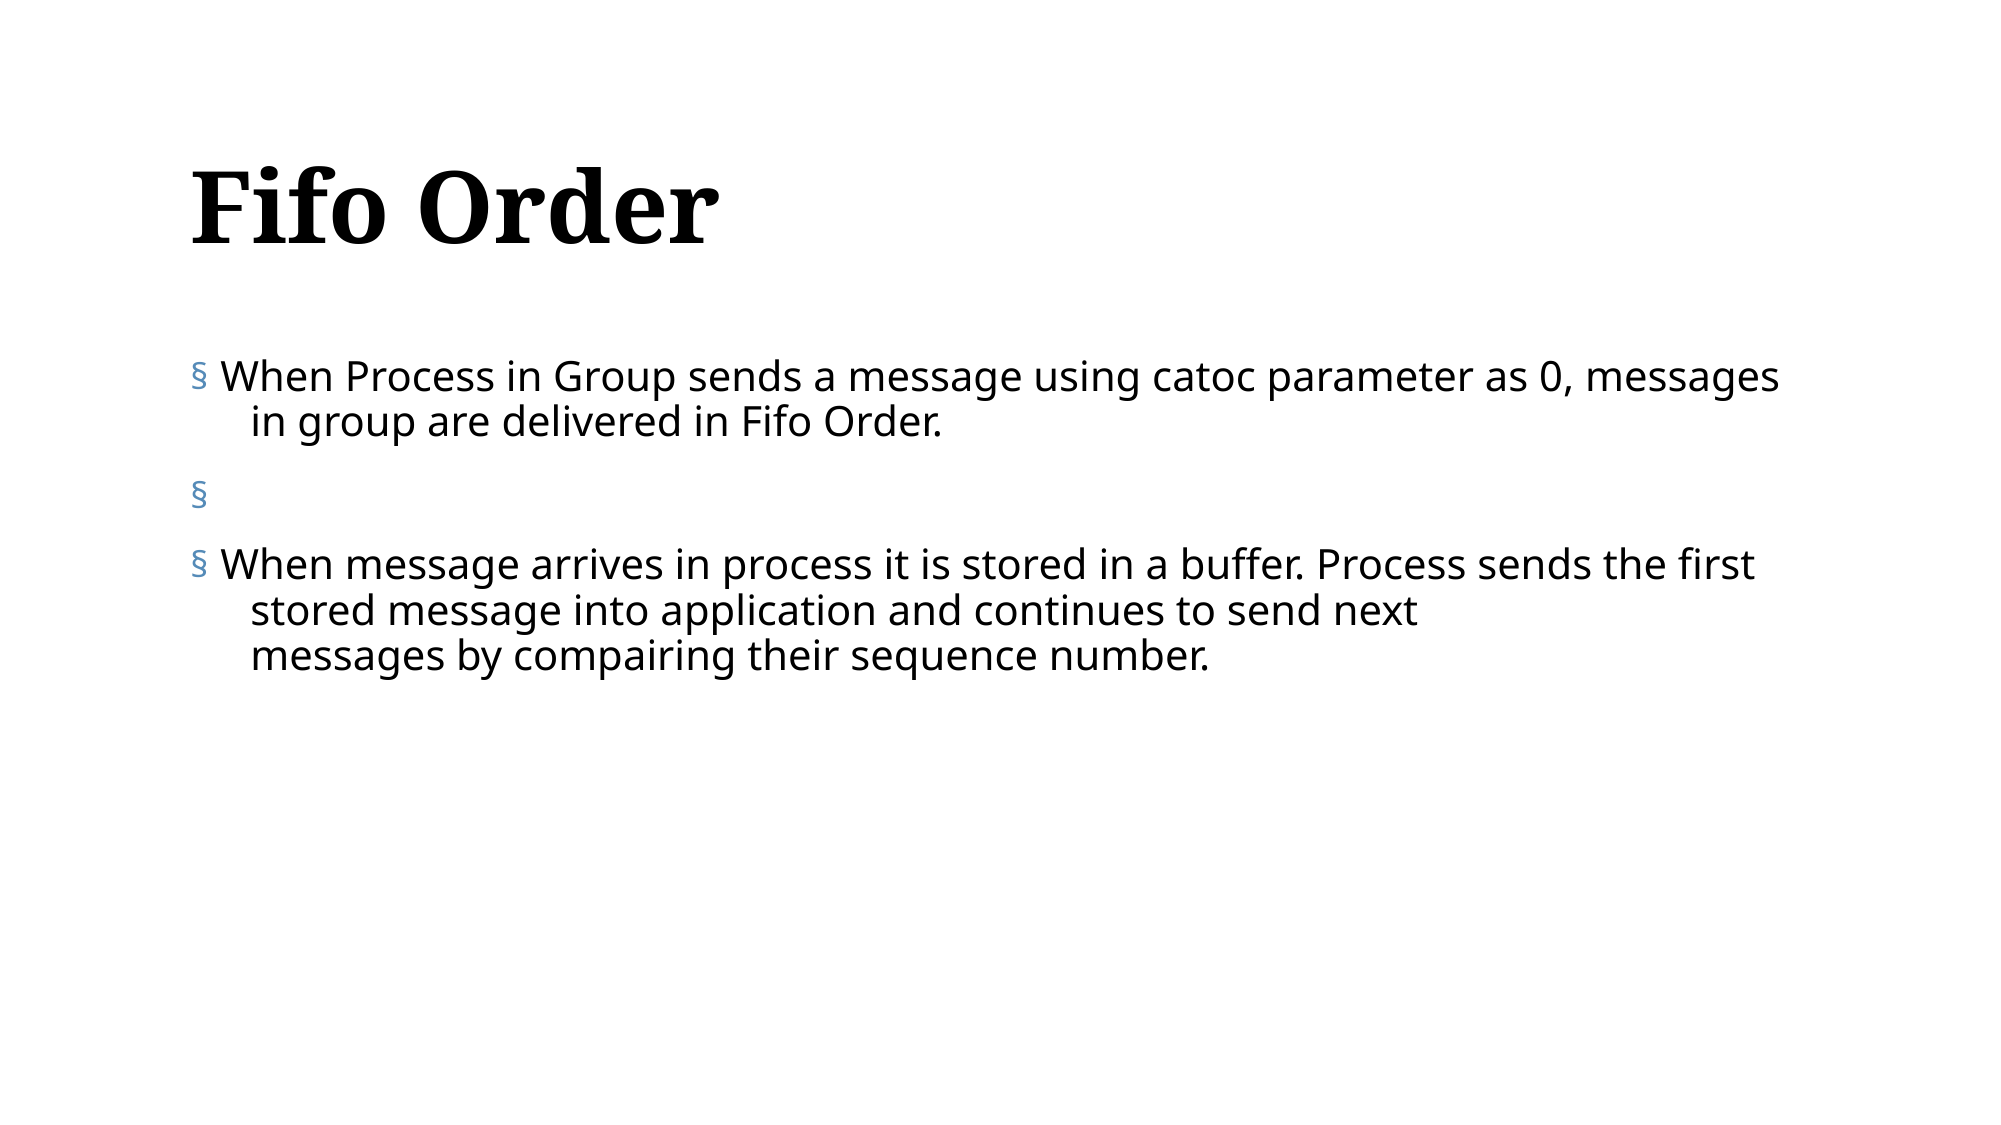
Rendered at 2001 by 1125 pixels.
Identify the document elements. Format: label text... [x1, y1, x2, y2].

title Fifo Order [175, 79, 1826, 344]
list When Process in Group sends a message using catoc parameter as 0, messages in group are delivered in Fifo Order. When message arrives in process it is stored in a buffer. Process sends the first stored message into application and continues to send next messages by compairing their sequence number. [175, 348, 1826, 1013]
